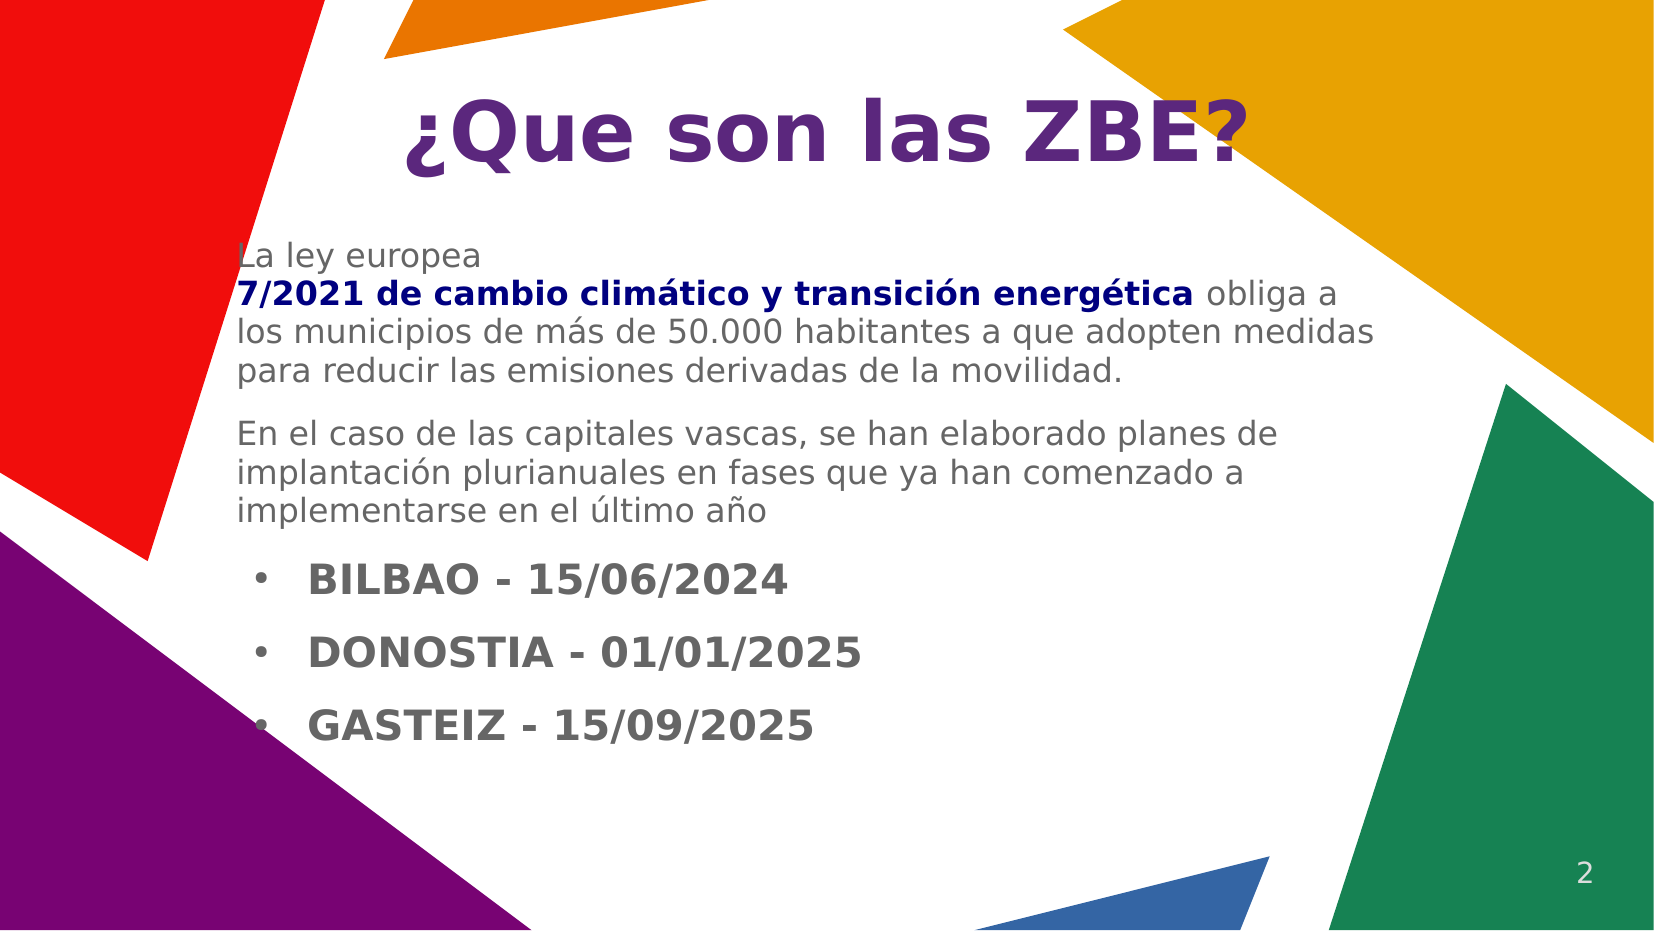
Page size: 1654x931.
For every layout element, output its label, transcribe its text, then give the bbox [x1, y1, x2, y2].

list La ley europea 7/2021 de cambio climático y transición energética obliga a los municipios de más de 50.000 habitantes a que adopten medidas para reducir las emisiones derivadas de la movilidad. En el caso de las capitales vascas, se han elaborado planes de implantación plurianuales en fases que ya han comenzado a implementarse en el último año BILBAO - 15/06/2024 DONOSTIA - 01/01/2025 GASTEIZ - 15/09/2025 [236, 236, 1388, 827]
title ¿Que son las ZBE? [295, 59, 1359, 207]
